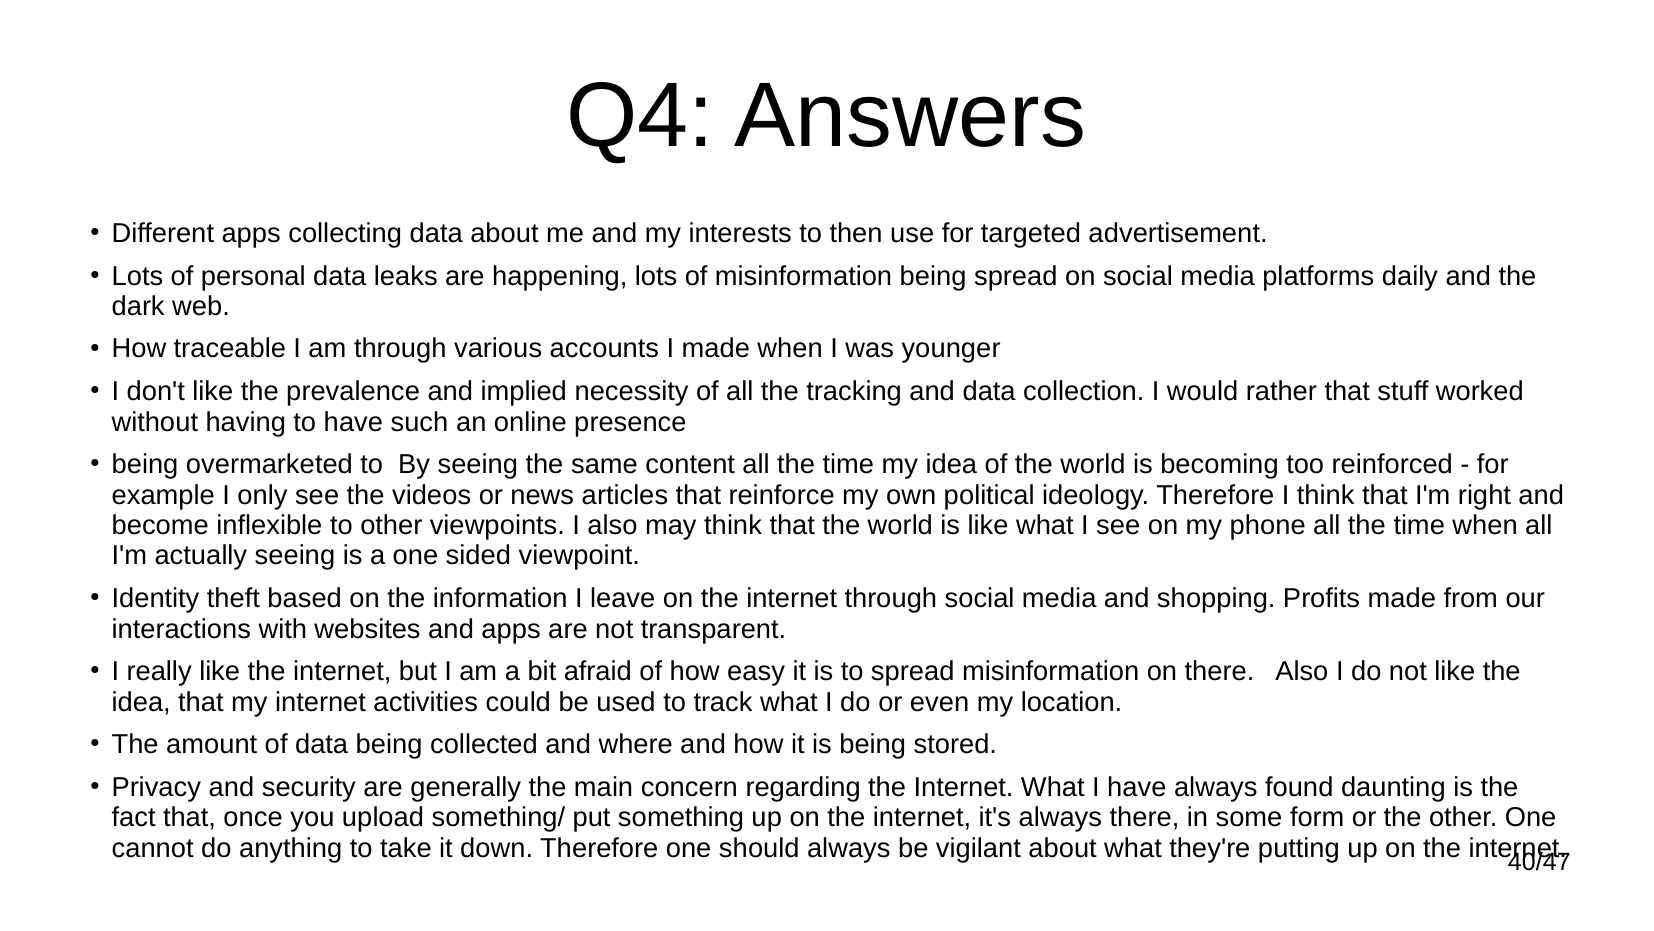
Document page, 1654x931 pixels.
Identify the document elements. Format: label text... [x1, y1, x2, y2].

title Q4: Answers [82, 37, 1571, 193]
list Different apps collecting data about me and my interests to then use for targeted advertisement. Lots of personal data leaks are happening, lots of misinformation being spread on social media platforms daily and the dark web. How traceable I am through various accounts I made when I was younger I don't like the prevalence and implied necessity of all the tracking and data collection. I would rather that stuff worked without having to have such an online presence being overmarketed to By seeing the same content all the time my idea of the world is becoming too reinforced - for example I only see the videos or news articles that reinforce my own political ideology. Therefore I think that I'm right and become inflexible to other viewpoints. I also may think that the world is like what I see on my phone all the time when all I'm actually seeing is a one sided viewpoint. Identity theft based on the information I leave on the internet through social media and shopping. Profits made from our interactions with websites and apps are not transparent. I really like the internet, but I am a bit afraid of how easy it is to spread misinformation on there. Also I do not like the idea, that my internet activities could be used to track what I do or even my location. The amount of data being collected and where and how it is being stored. Privacy and security are generally the main concern regarding the Internet. What I have always found daunting is the fact that, once you upload something/ put something up on the internet, it's always there, in some form or the other. One cannot do anything to take it down. Therefore one should always be vigilant about what they're putting up on the internet. [82, 217, 1571, 886]
